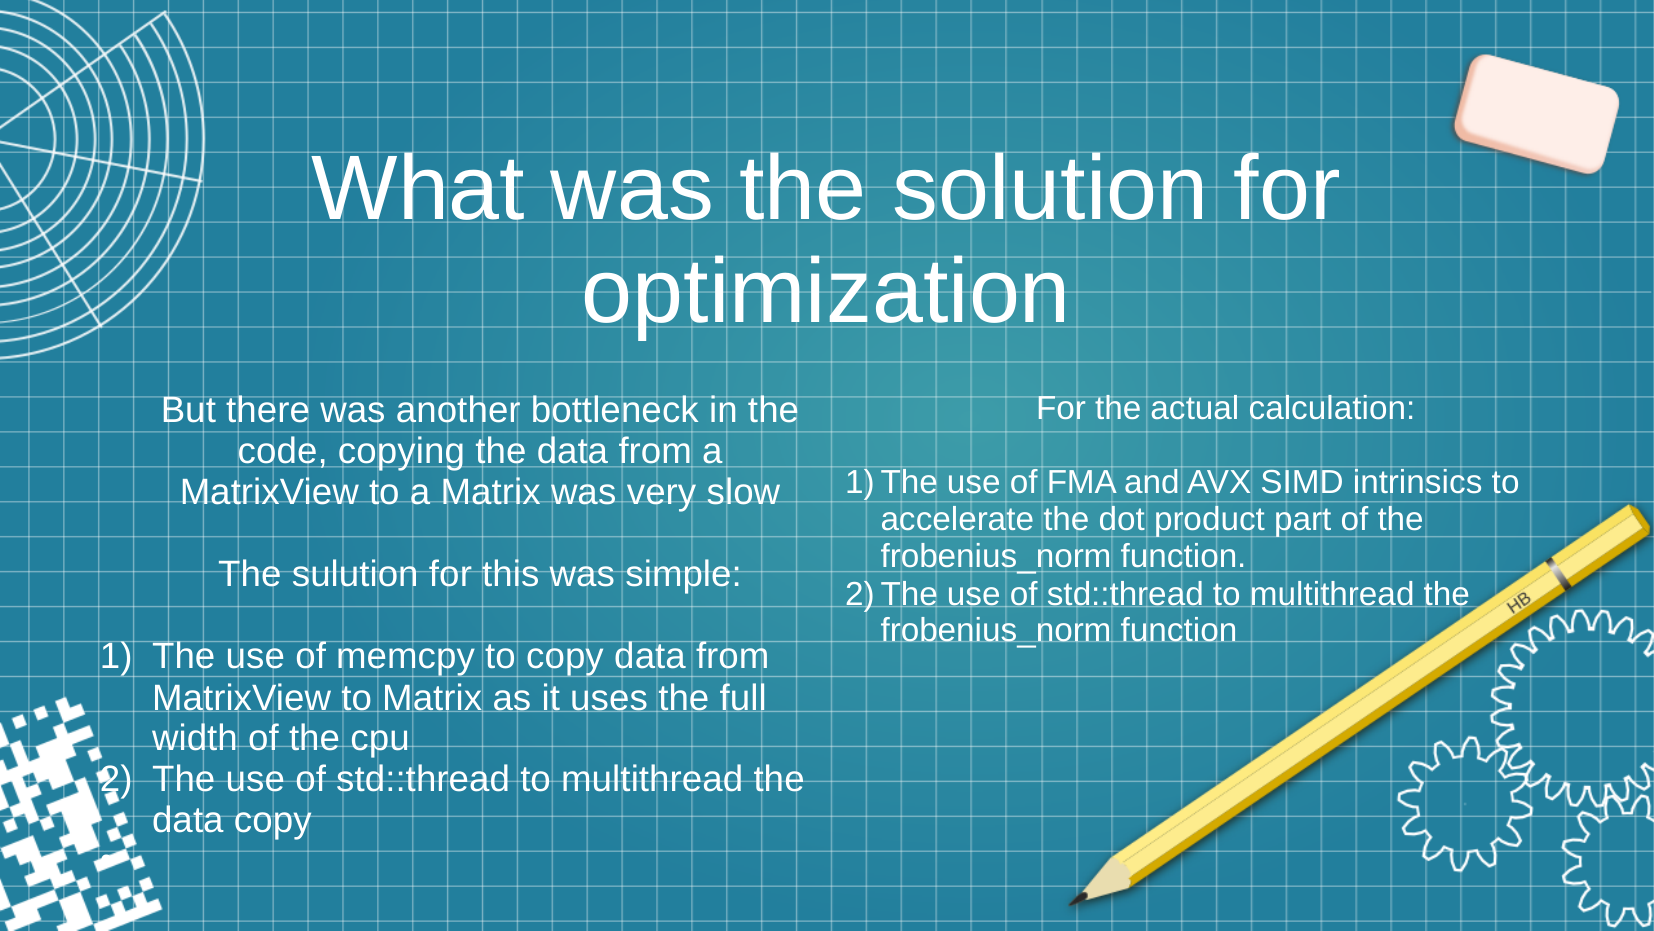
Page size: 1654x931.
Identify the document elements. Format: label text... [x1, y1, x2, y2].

list But there was another bottleneck in the code, copying the data from a MatrixView to a Matrix was very slow The sulution for this was simple: The use of memcpy to copy data from MatrixView to Matrix as it uses the full width of the cpu The use of std::thread to multithread the data copy [82, 389, 809, 842]
title What was the solution for optimization [82, 132, 1571, 346]
list For the actual calculation: The use of FMA and AVX SIMD intrinsics to accelerate the dot product part of the frobenius_norm function. The use of std::thread to multithread the frobenius_norm function [845, 389, 1572, 842]
picture [0, 0, 1654, 931]
